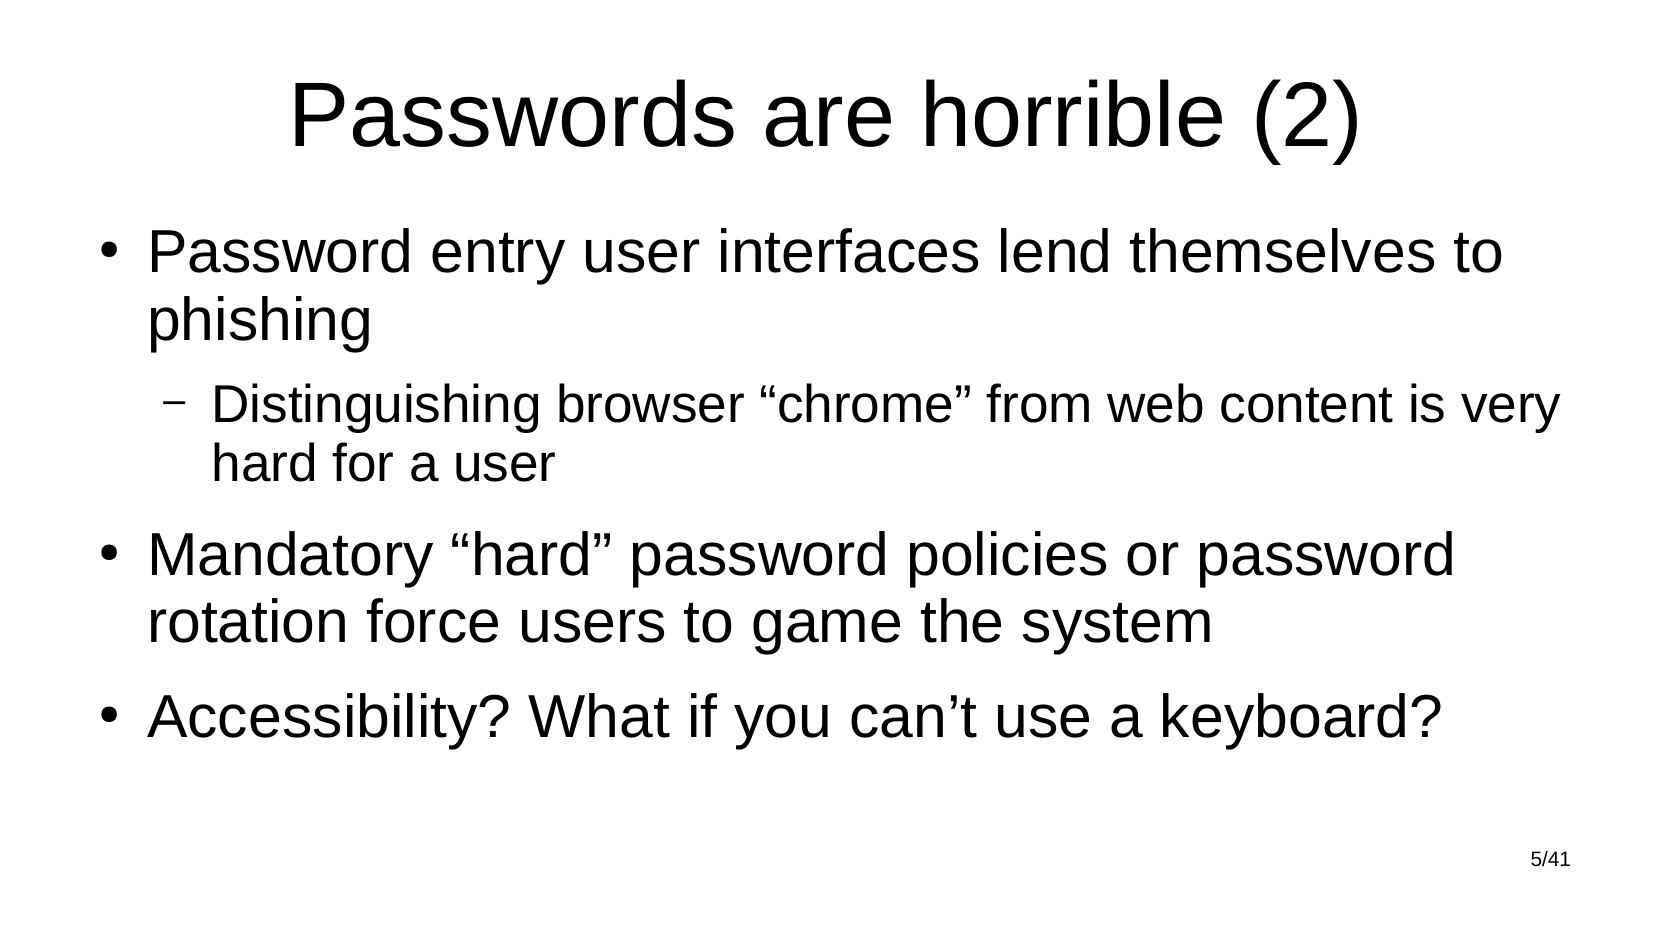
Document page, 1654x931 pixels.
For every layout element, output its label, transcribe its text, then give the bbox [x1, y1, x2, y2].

list Password entry user interfaces lend themselves to phishing Distinguishing browser “chrome” from web content is very hard for a user Mandatory “hard” password policies or password rotation force users to game the system Accessibility? What if you can’t use a keyboard? [82, 217, 1571, 758]
title Passwords are horrible (2) [82, 37, 1571, 193]
